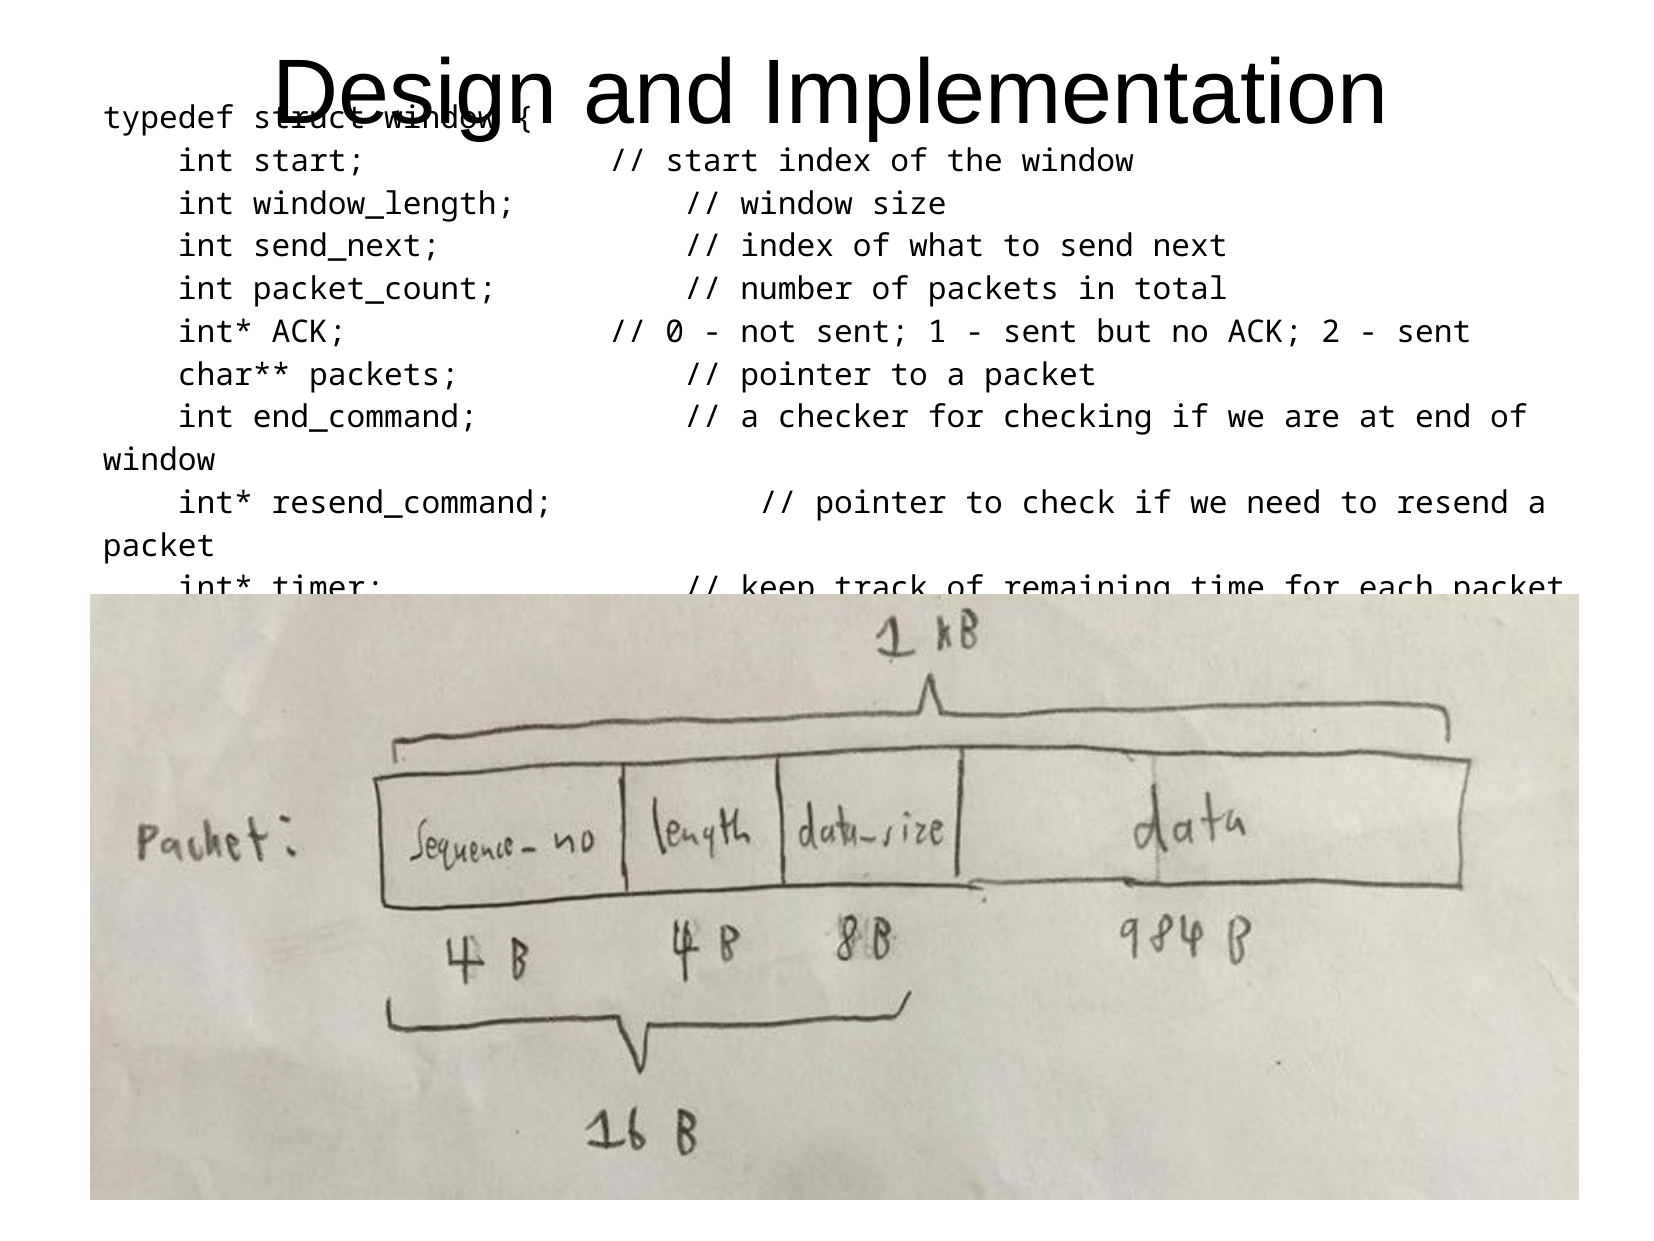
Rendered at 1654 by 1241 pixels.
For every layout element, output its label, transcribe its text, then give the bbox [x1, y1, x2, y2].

subtitle typedef struct window { int start; // start index of the window int window_length; // window size int send_next; // index of what to send next int packet_count; // number of packets in total int* ACK; // 0 - not sent; 1 - sent but no ACK; 2 - sent char** packets; // pointer to a packet int end_command; // a checker for checking if we are at end of window int* resend_command; // pointer to check if we need to resend a packet int* timer; // keep track of remaining time for each packet }* window_t; [102, 30, 1592, 751]
picture [90, 594, 1579, 1201]
title Design and Implementation [86, 0, 1576, 196]
